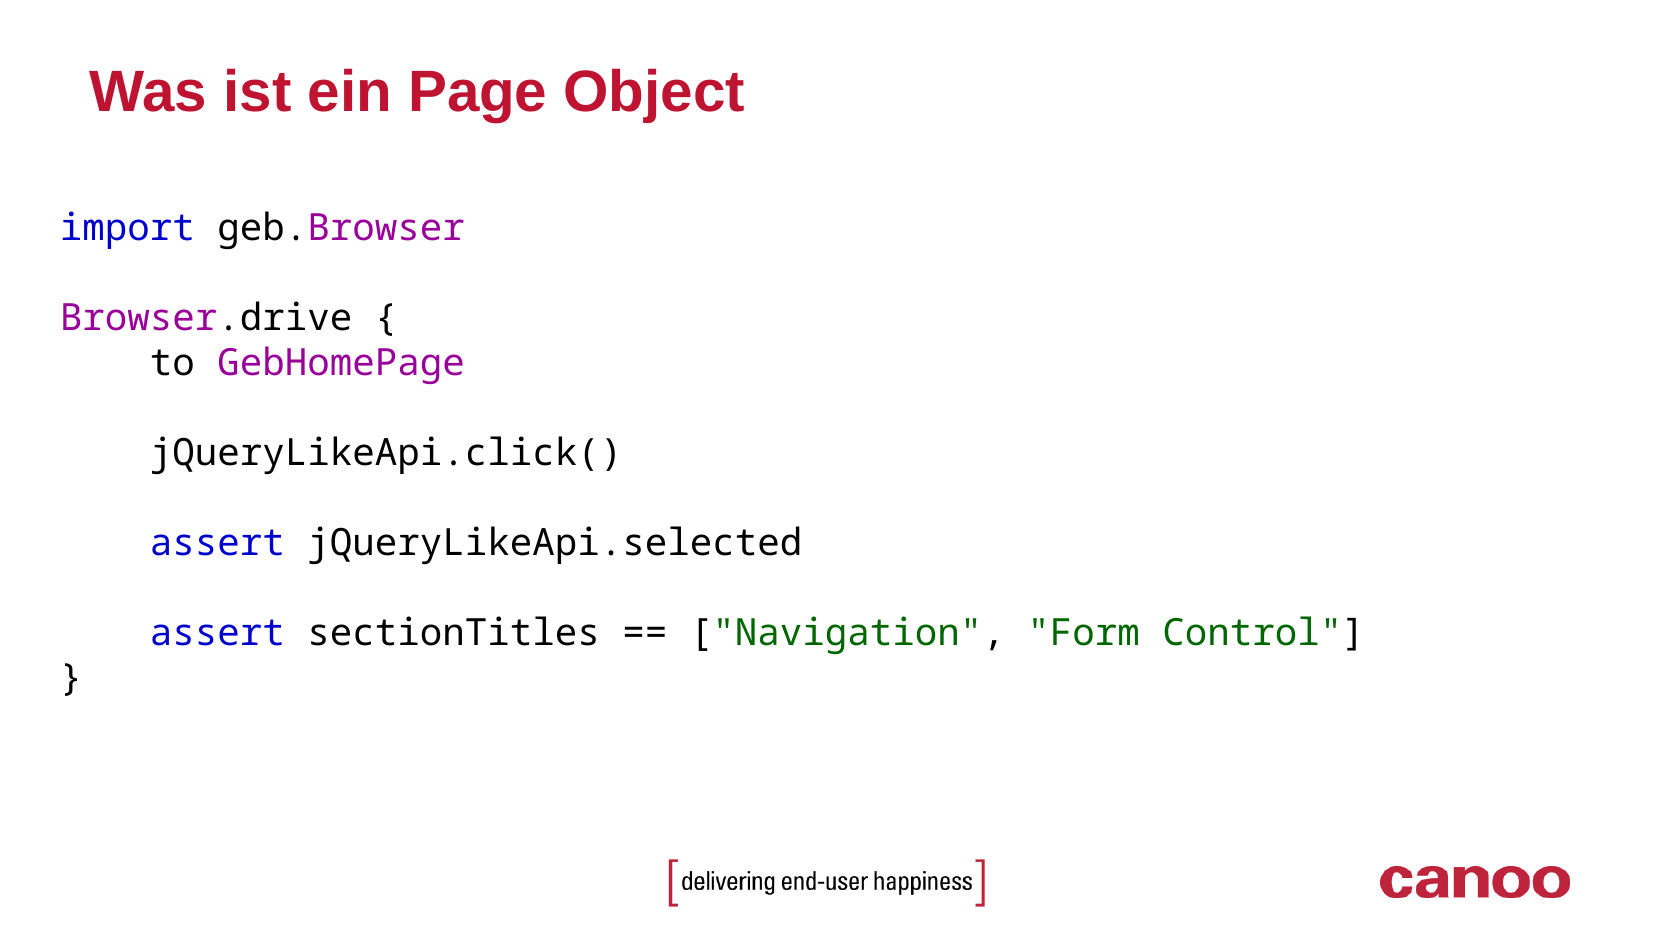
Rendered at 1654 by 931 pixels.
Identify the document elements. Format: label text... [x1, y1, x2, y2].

text_box import geb.Browser Browser.drive { to GebHomePage jQueryLikeApi.click() assert jQueryLikeApi.selected assert sectionTitles == ["Navigation", "Form Control"] } [45, 195, 1621, 844]
title Was ist ein Page Object [75, 45, 1591, 136]
picture [1380, 866, 1570, 898]
picture [662, 855, 991, 910]
